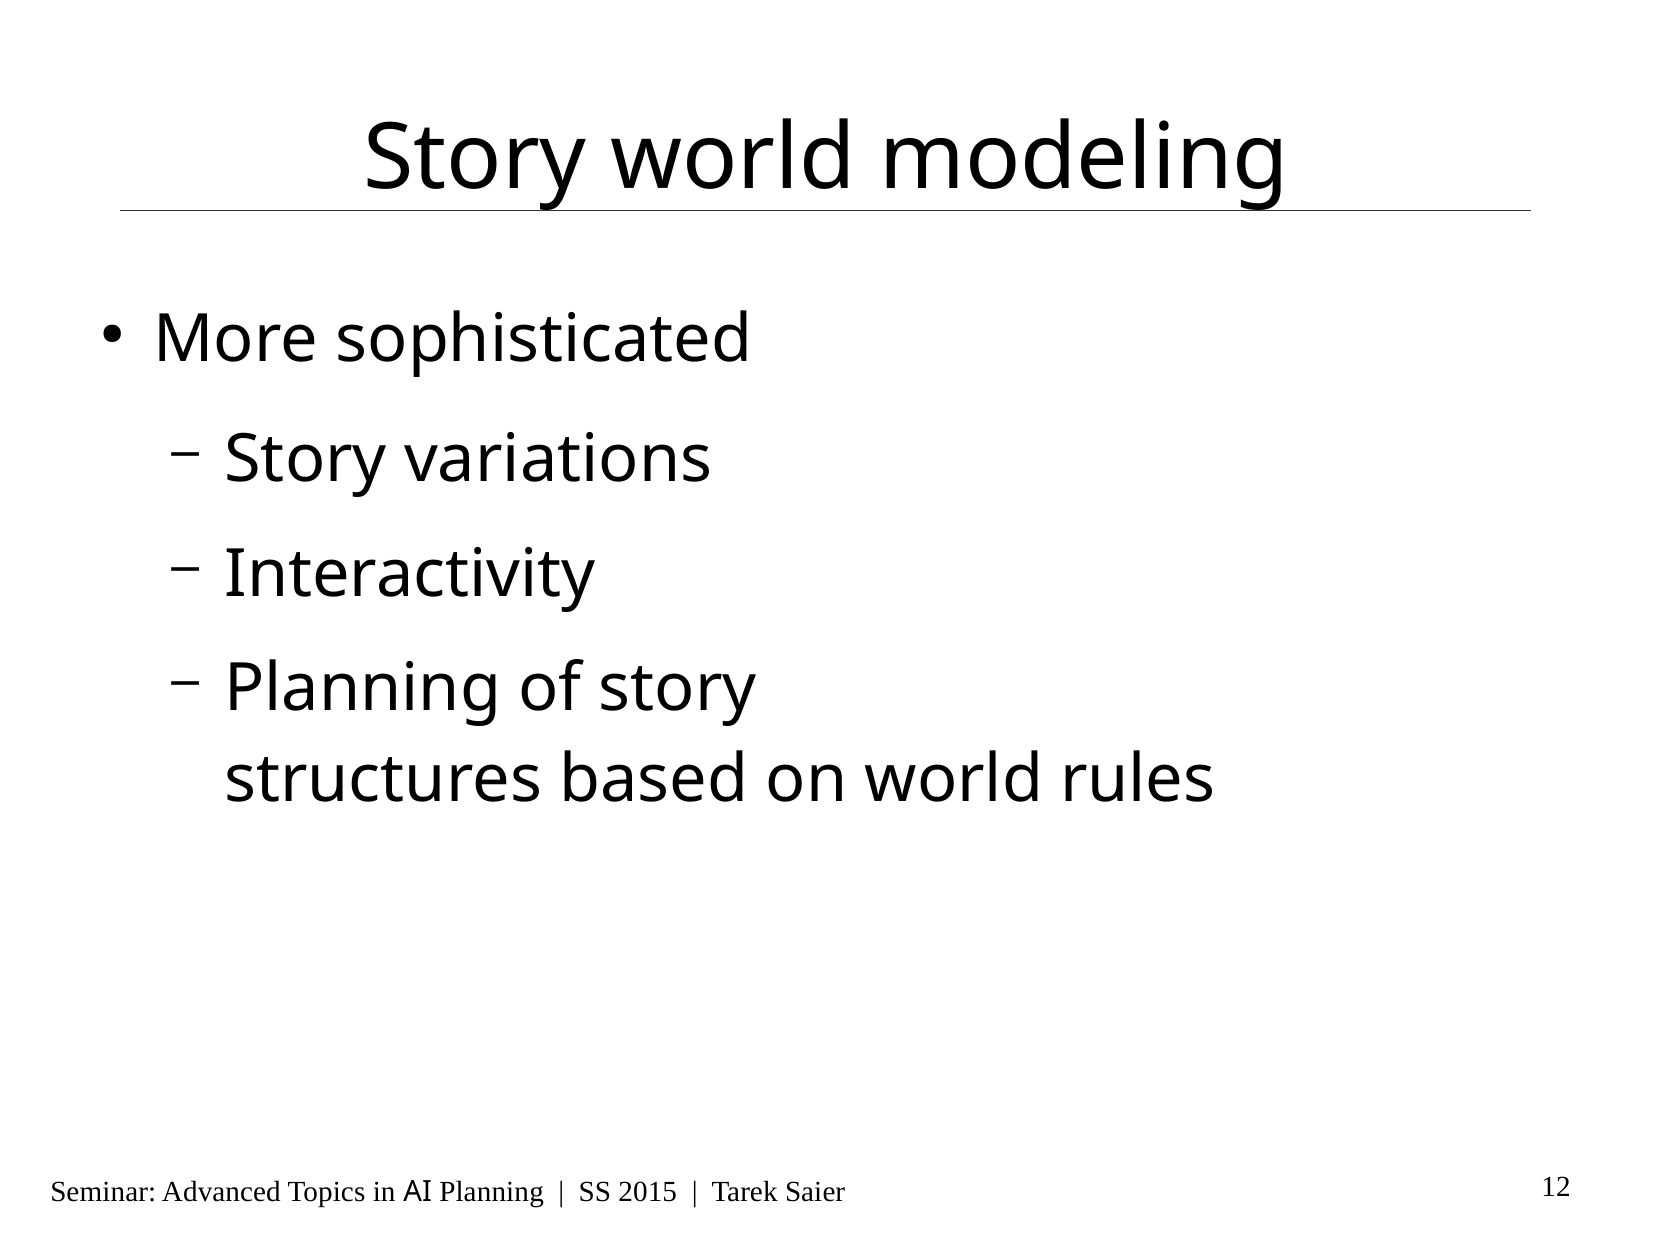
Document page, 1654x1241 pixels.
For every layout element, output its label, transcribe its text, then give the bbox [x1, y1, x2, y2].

list More sophisticated Story variations Interactivity Planning of story structures based on world rules [82, 290, 1571, 995]
title Story world modeling [82, 49, 1571, 257]
